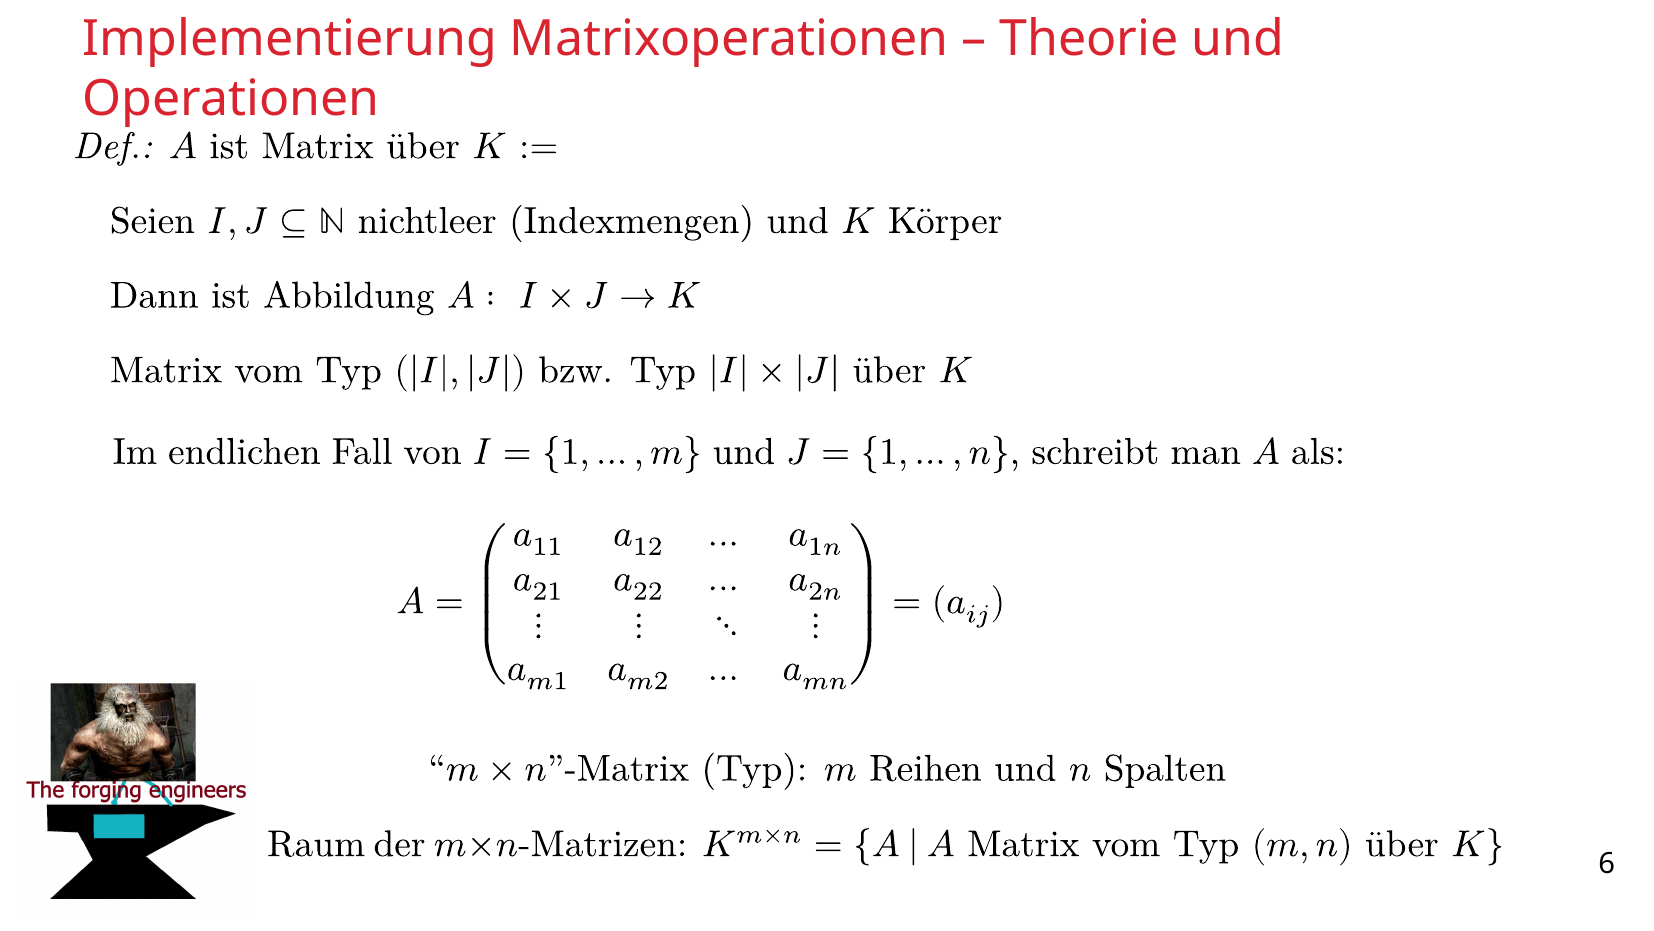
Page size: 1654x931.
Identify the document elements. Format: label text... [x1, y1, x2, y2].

picture [71, 130, 1003, 394]
title Implementierung Matrixoperationen – Theorie und Operationen [82, 37, 1571, 95]
picture [426, 751, 1227, 792]
picture [17, 434, 1344, 916]
picture [265, 826, 1503, 867]
